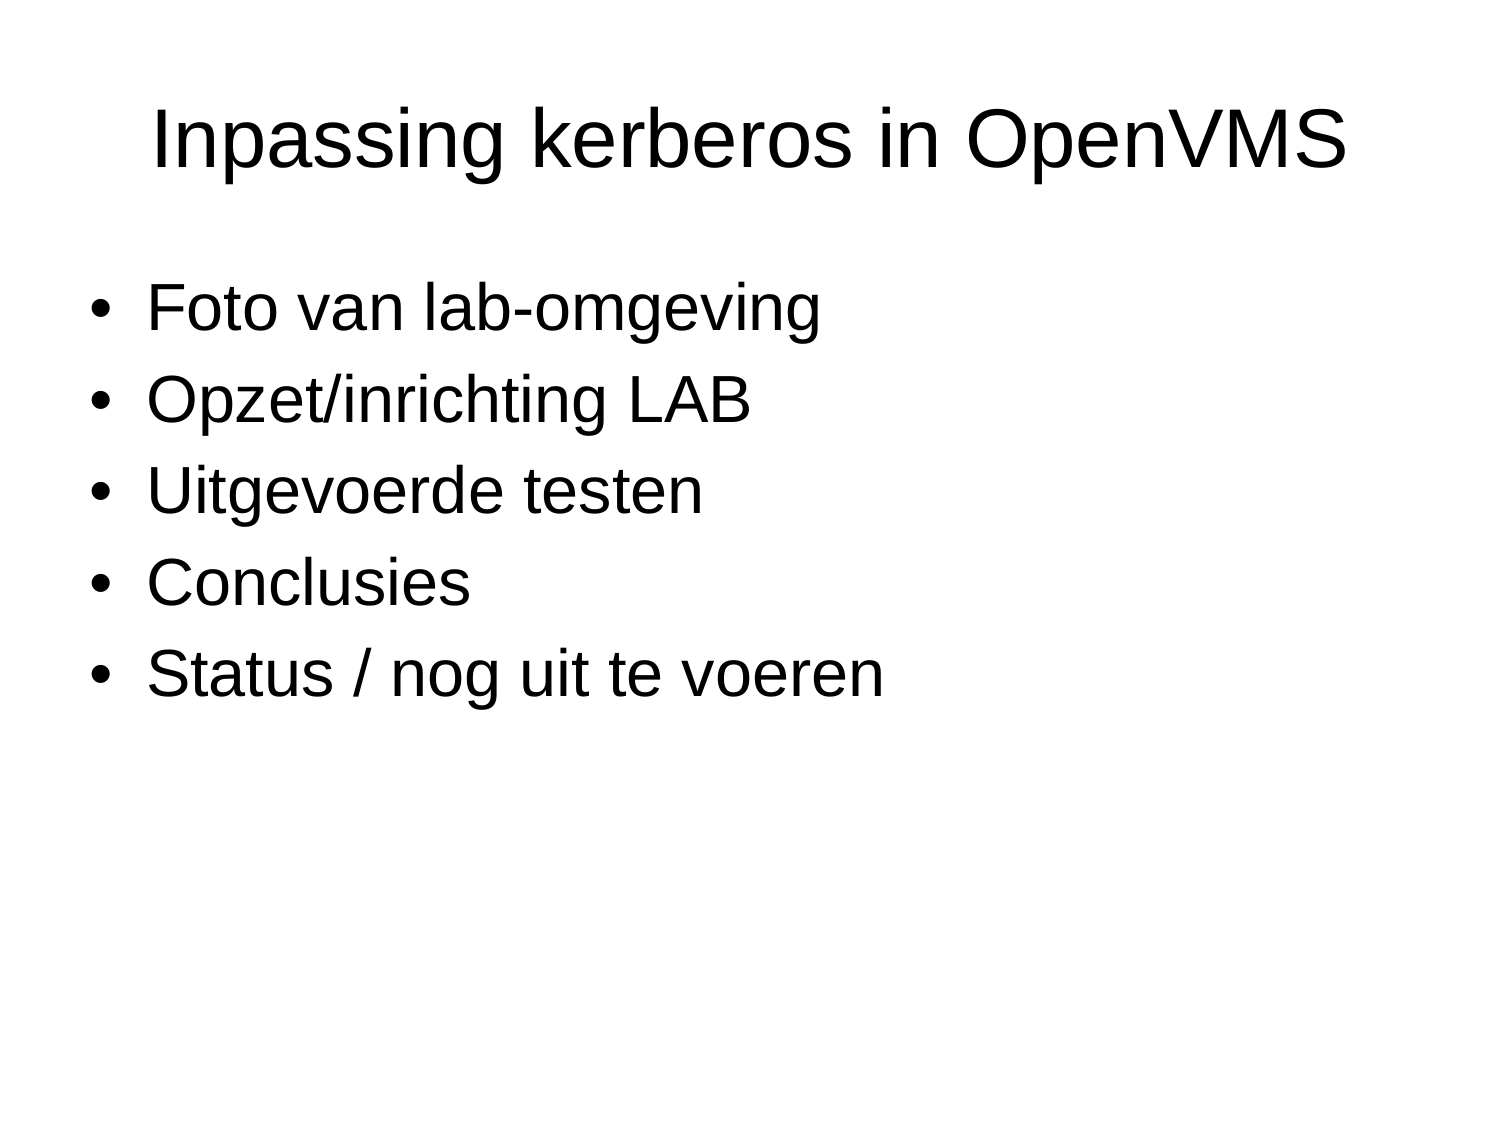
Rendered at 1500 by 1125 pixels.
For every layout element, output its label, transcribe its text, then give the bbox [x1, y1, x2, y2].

list Foto van lab-omgeving Opzet/inrichting LAB Uitgevoerde testen Conclusies Status / nog uit te voeren [75, 262, 1426, 1006]
title Inpassing kerberos in OpenVMS [75, 45, 1426, 233]
